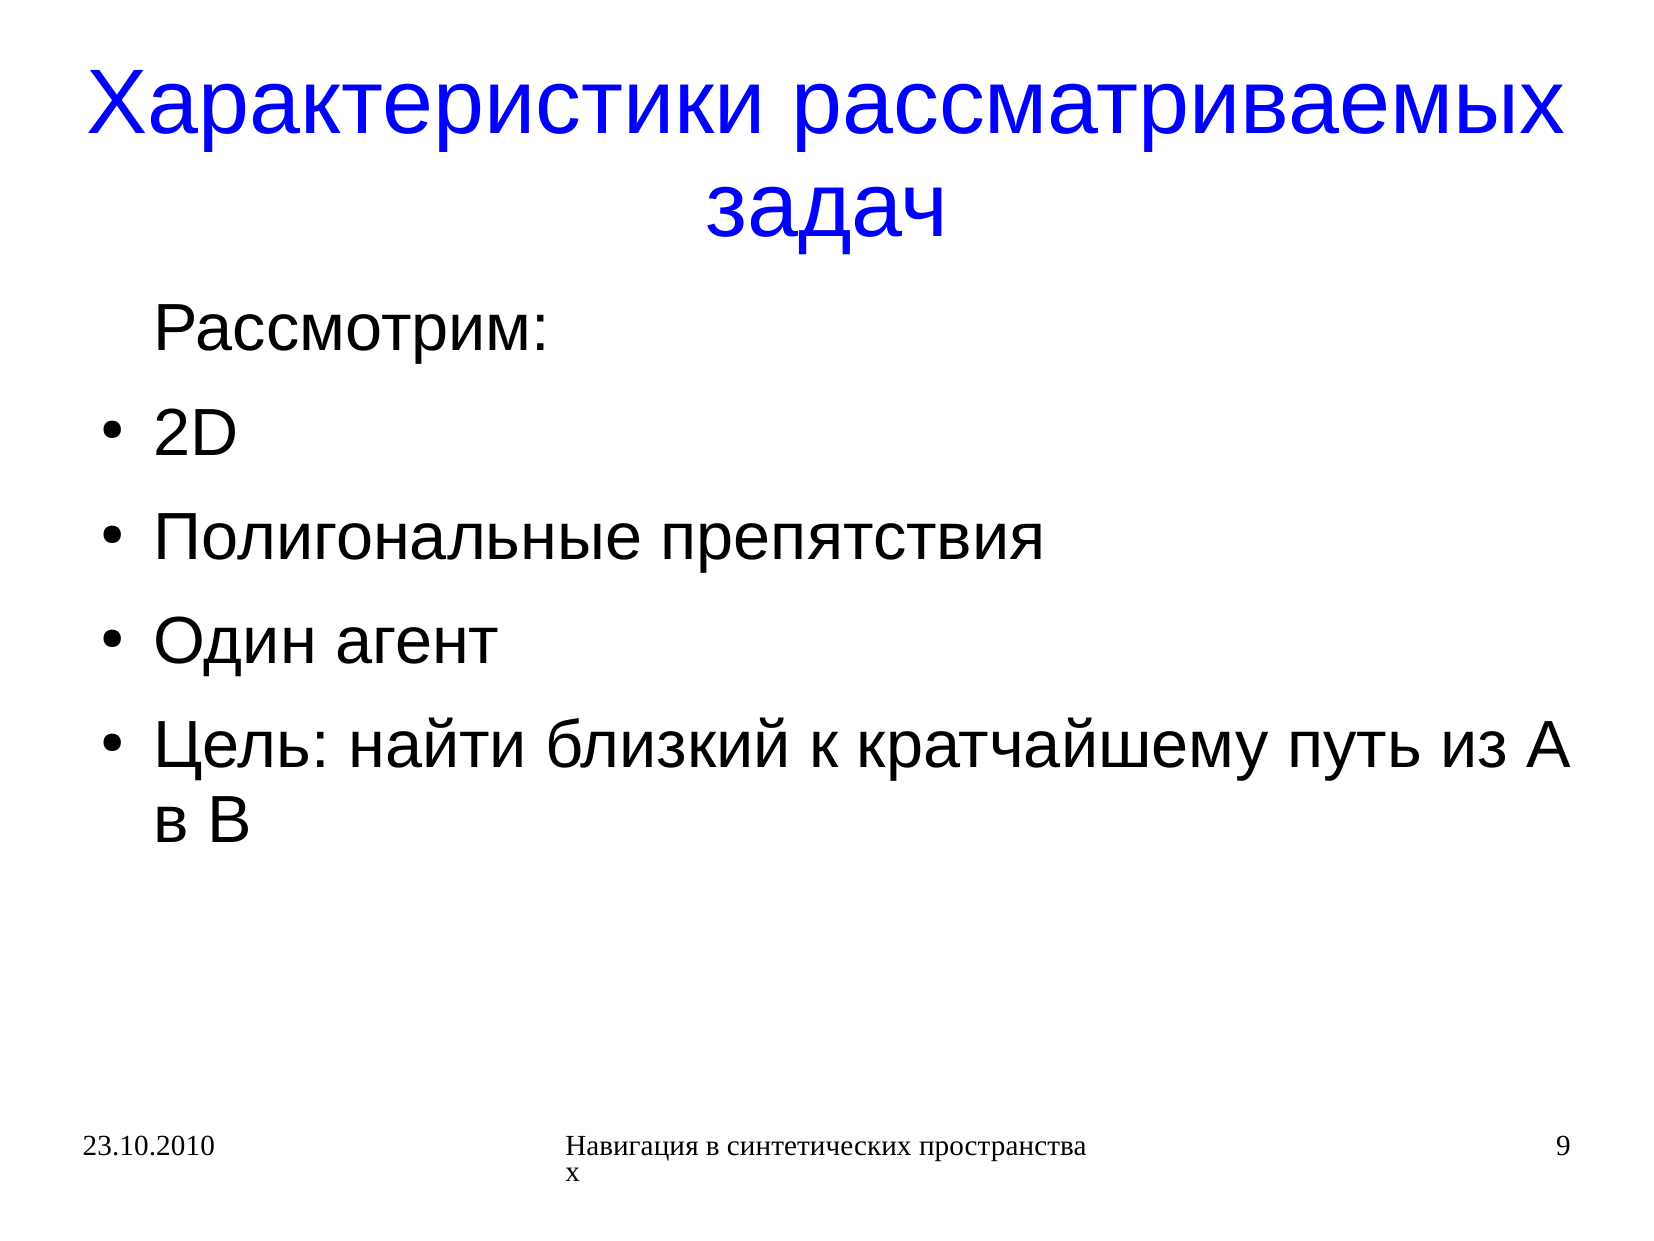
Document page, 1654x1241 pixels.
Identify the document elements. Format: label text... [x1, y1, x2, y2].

title Характеристики рассматриваемых задач [82, 49, 1571, 257]
list Рассмотрим: 2D Полигональные препятствия Один агент Цель: найти близкий к кратчайшему путь из A в B [82, 290, 1571, 1109]
